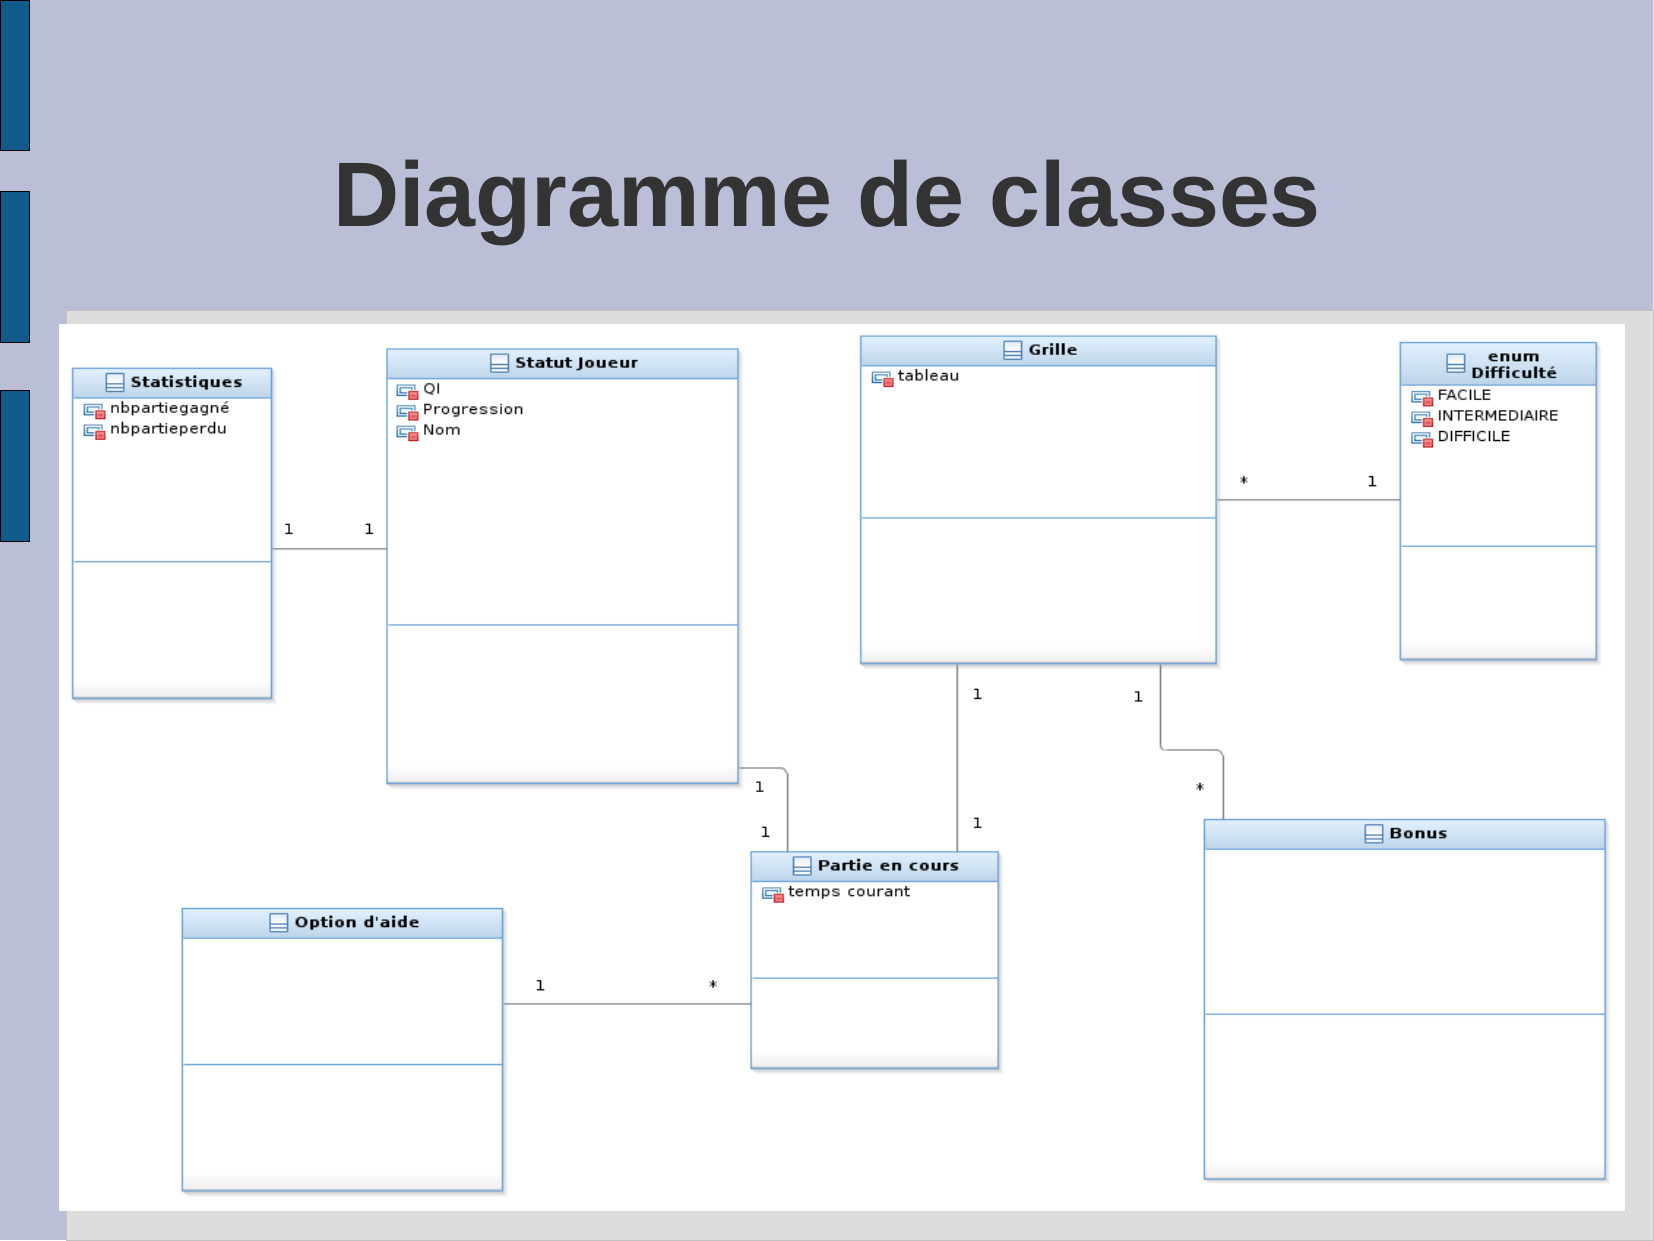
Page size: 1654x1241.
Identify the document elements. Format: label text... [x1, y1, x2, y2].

picture [59, 324, 1625, 1211]
title Diagramme de classes [121, 91, 1534, 299]
